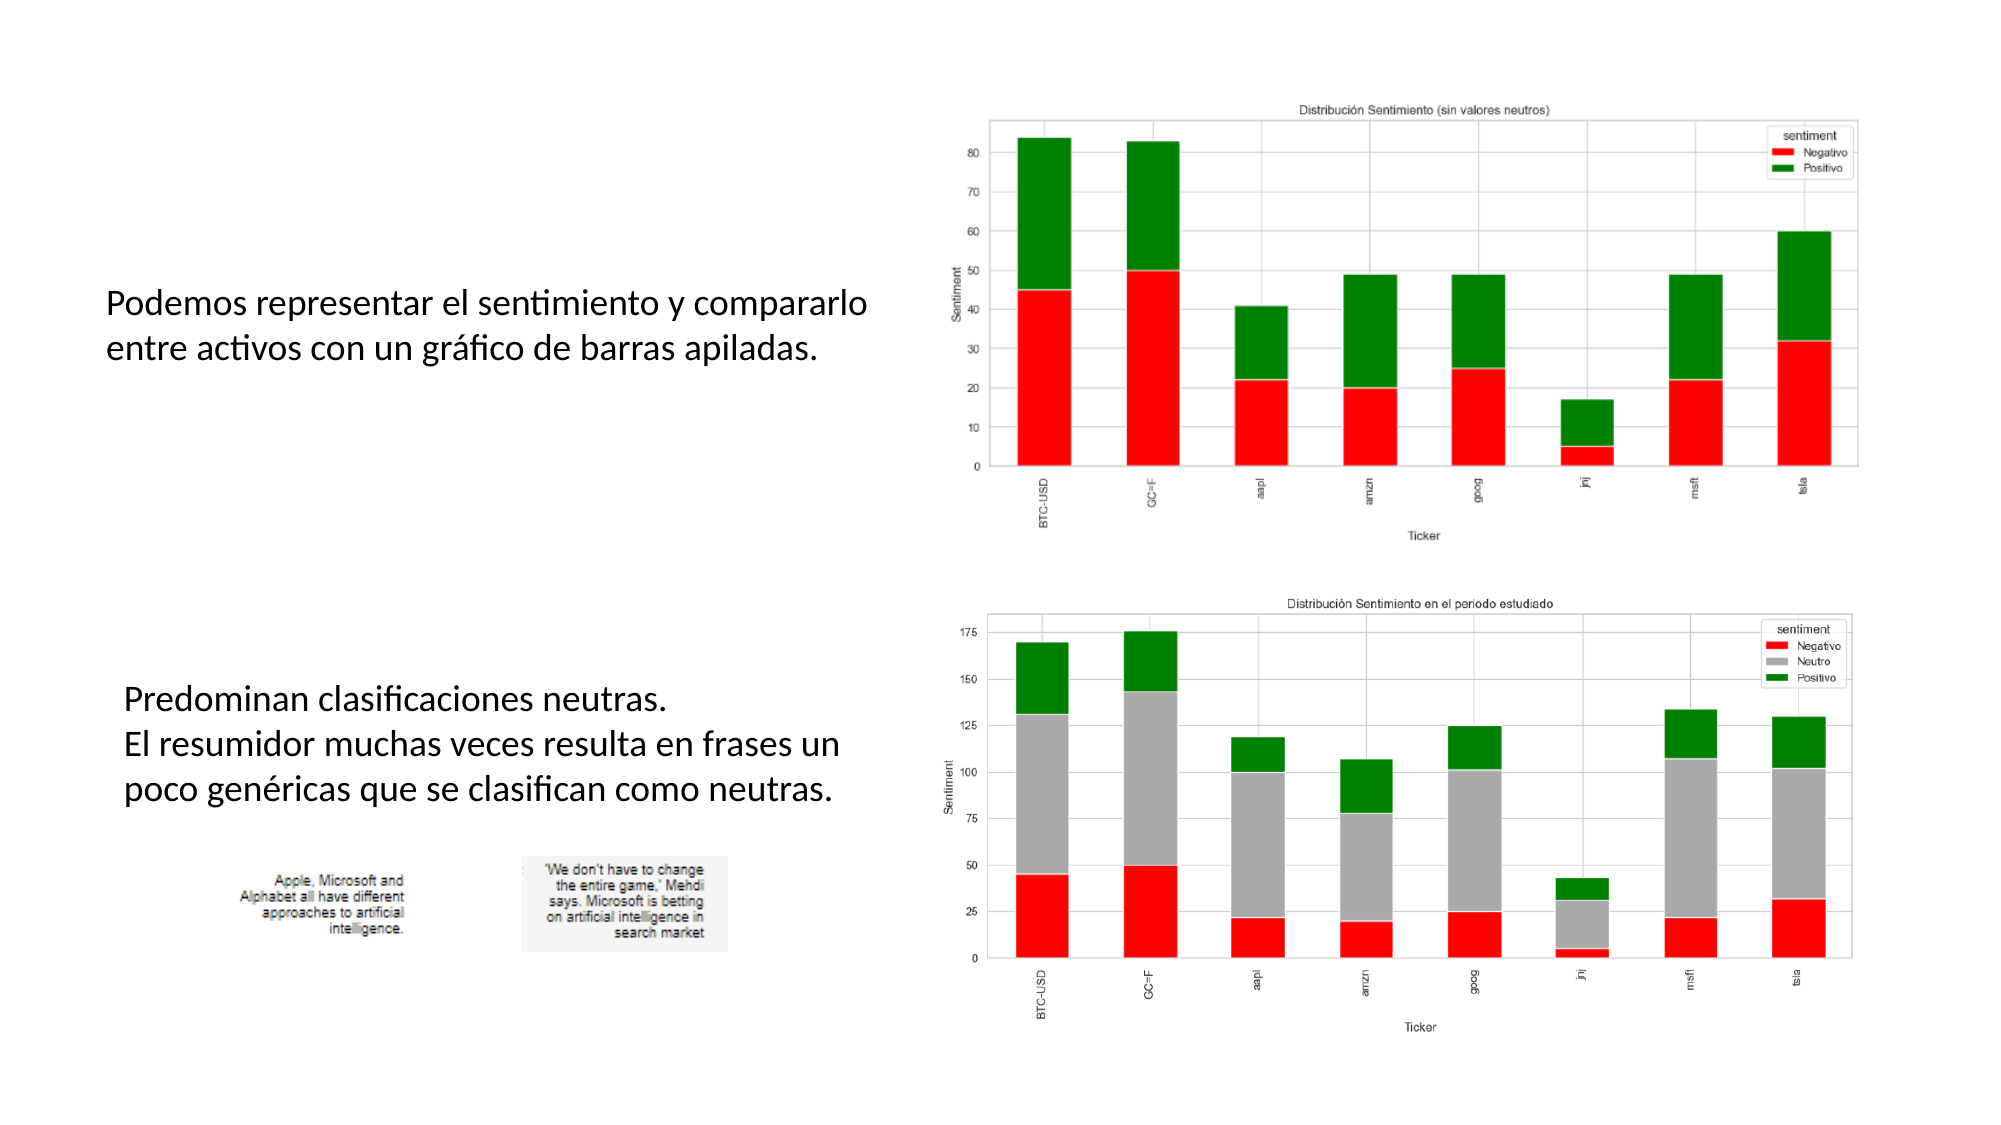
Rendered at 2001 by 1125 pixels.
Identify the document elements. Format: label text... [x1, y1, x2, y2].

text_box Podemos representar el sentimiento y compararlo entre activos con un gráfico de barras apiladas. [91, 270, 890, 377]
picture [239, 860, 406, 948]
picture [935, 593, 1868, 1046]
picture [935, 98, 1868, 548]
picture [522, 856, 728, 952]
text_box Predominan clasificaciones neutras. El resumidor muchas veces resulta en frases un poco genéricas que se clasifican como neutras. [108, 666, 908, 819]
